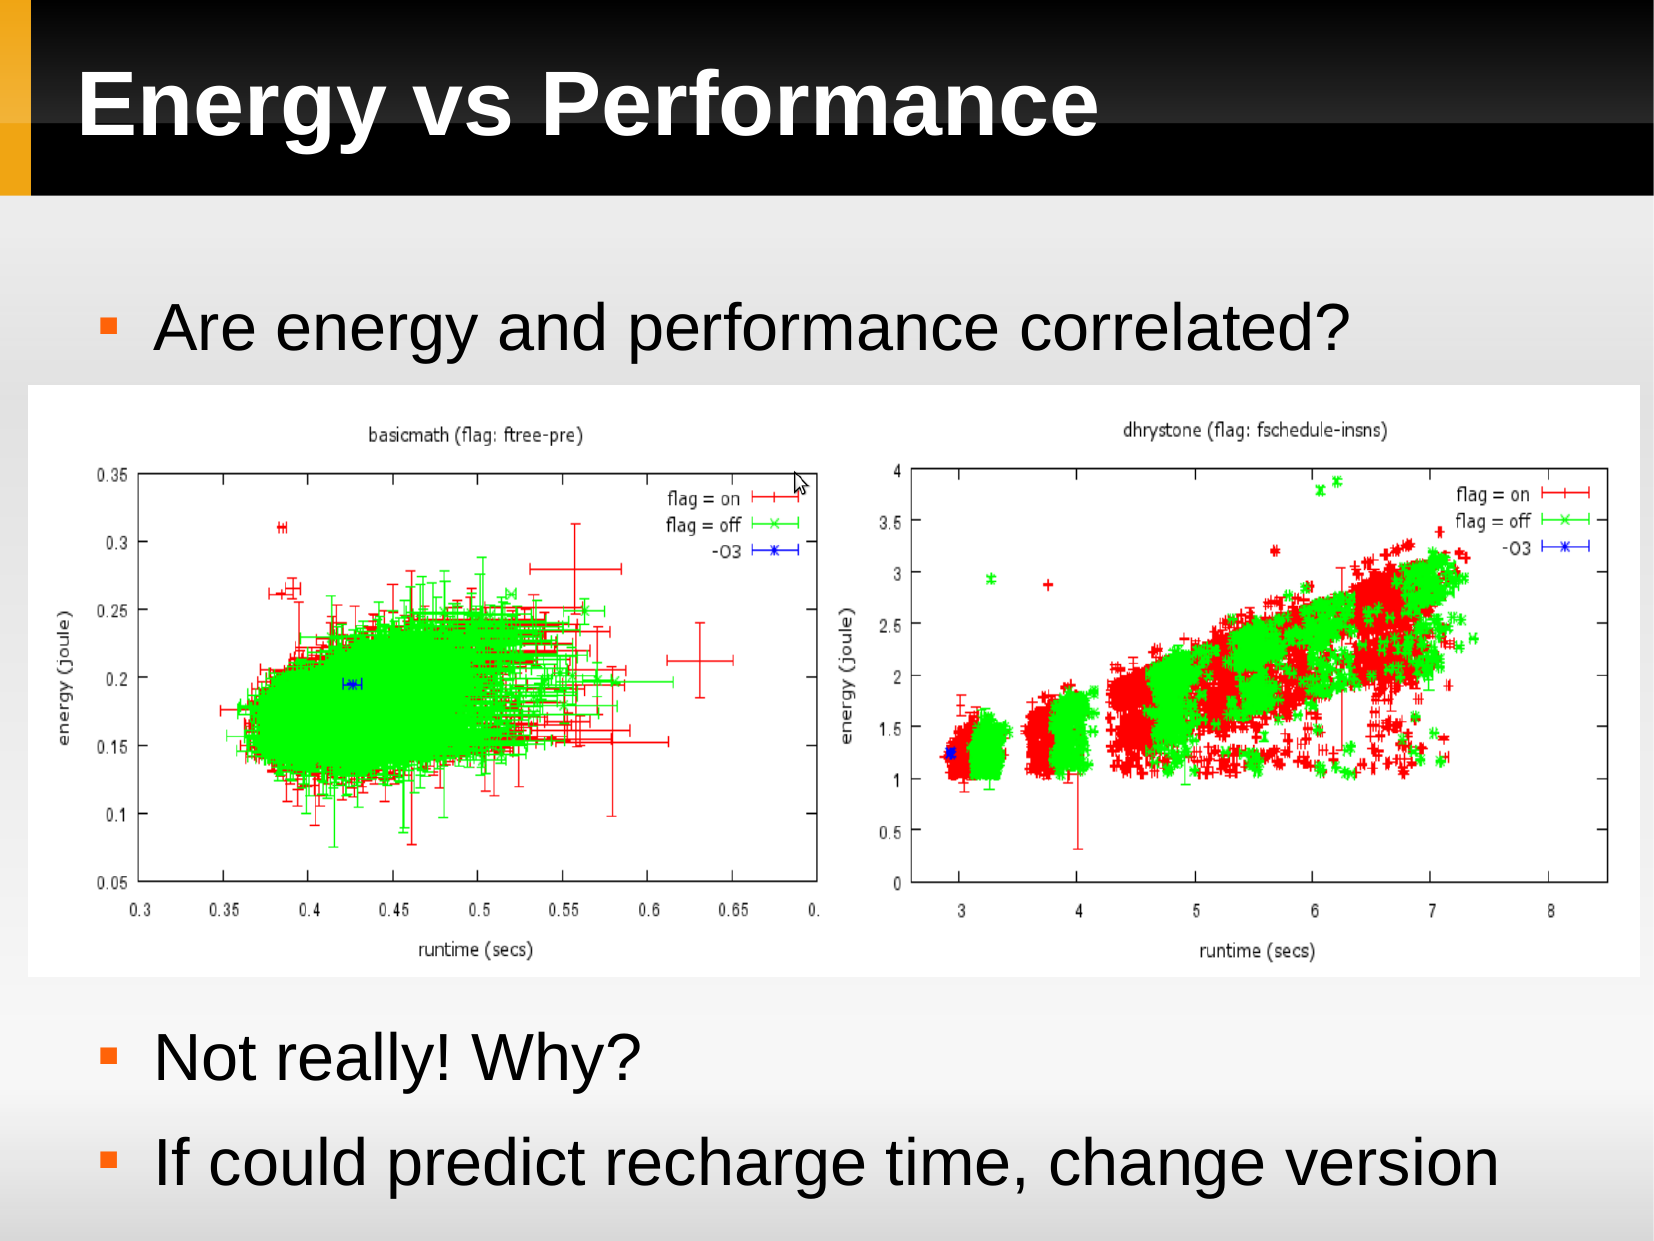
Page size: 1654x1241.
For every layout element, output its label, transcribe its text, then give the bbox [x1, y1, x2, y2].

picture [0, 0, 1654, 1241]
list Are energy and performance correlated? Not really! Why? If could predict recharge time, change version [82, 290, 1571, 385]
list Are energy and performance correlated? Not really! Why? If could predict recharge time, change version [82, 977, 1571, 1200]
title Energy vs Performance [76, 7, 1565, 200]
